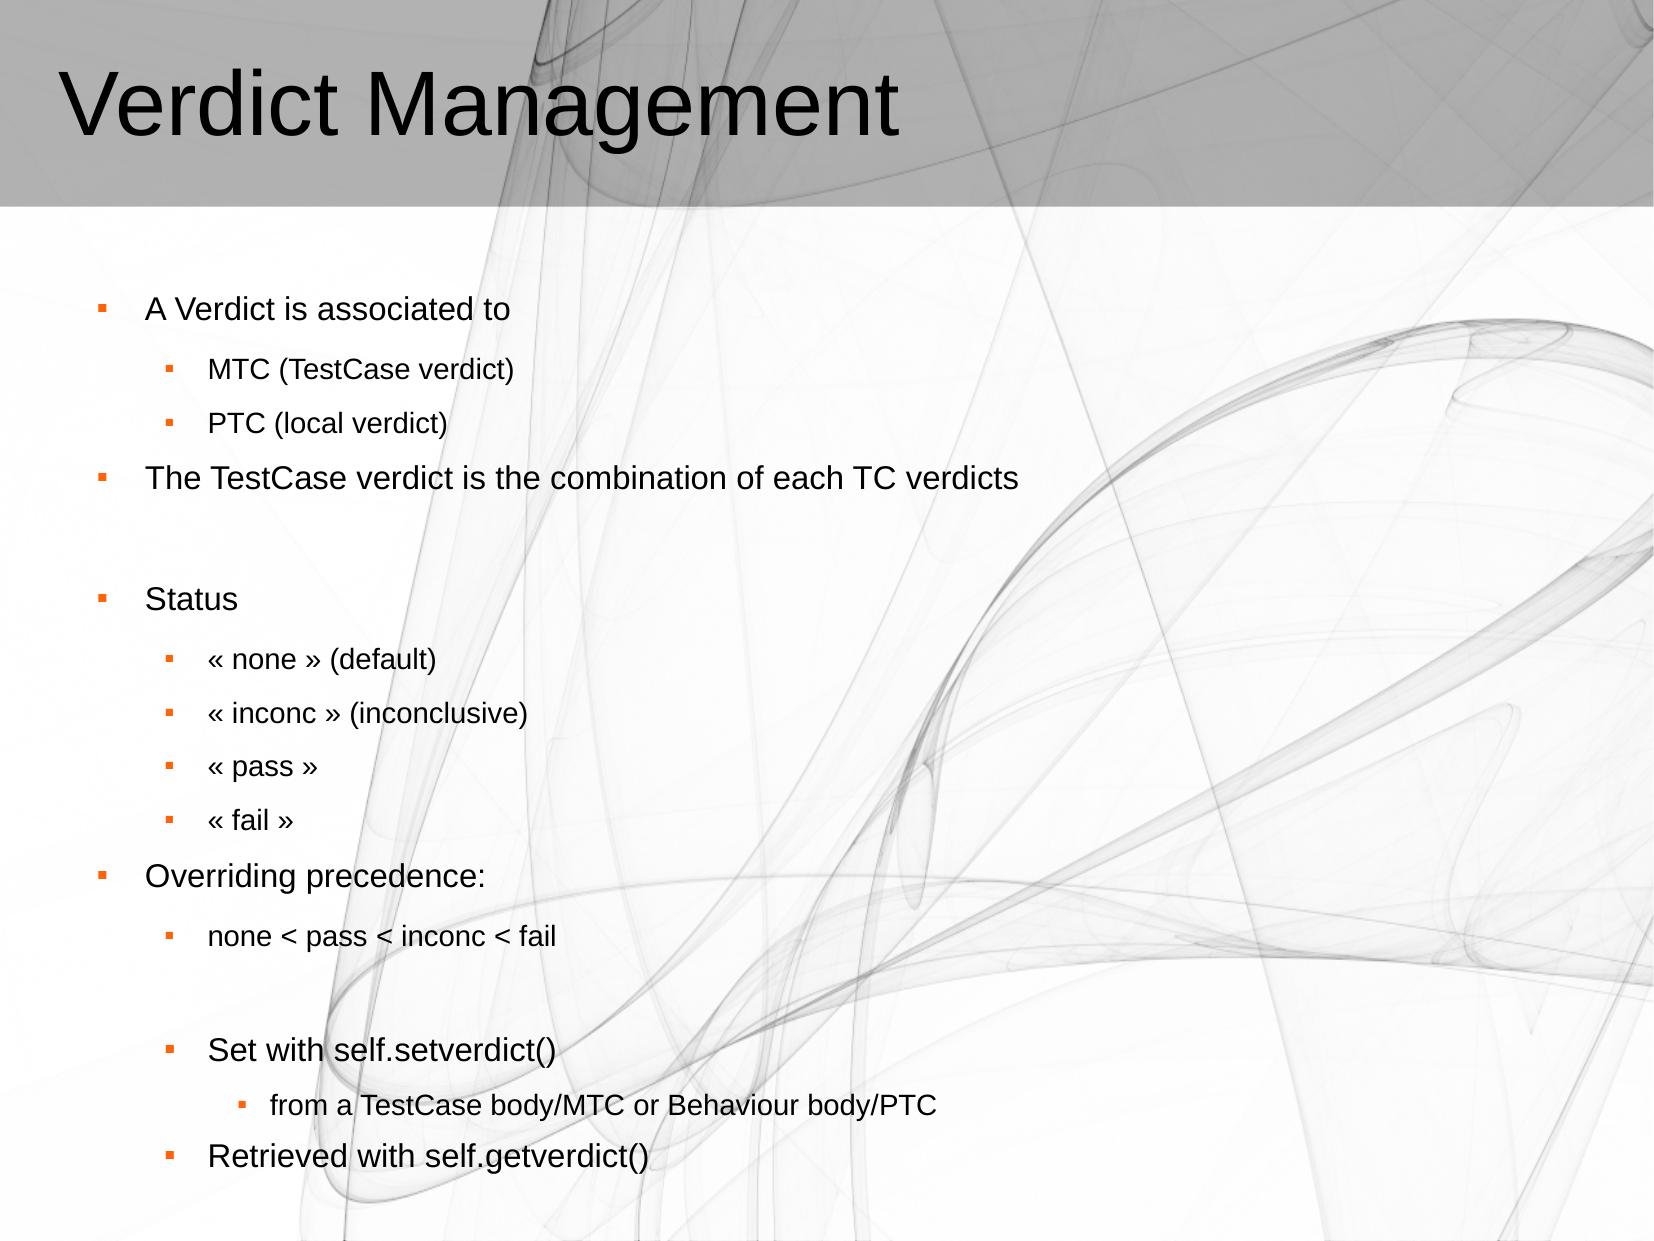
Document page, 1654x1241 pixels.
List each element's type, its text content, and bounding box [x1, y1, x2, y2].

list A Verdict is associated to MTC (TestCase verdict) PTC (local verdict) The TestCase verdict is the combination of each TC verdicts Status « none » (default) « inconc » (inconclusive) « pass » « fail » Overriding precedence: none < pass < inconc < fail Set with self.setverdict() from a TestCase body/MTC or Behaviour body/PTC Retrieved with self.getverdict() [82, 290, 1571, 1182]
title Verdict Management [59, 0, 1595, 208]
